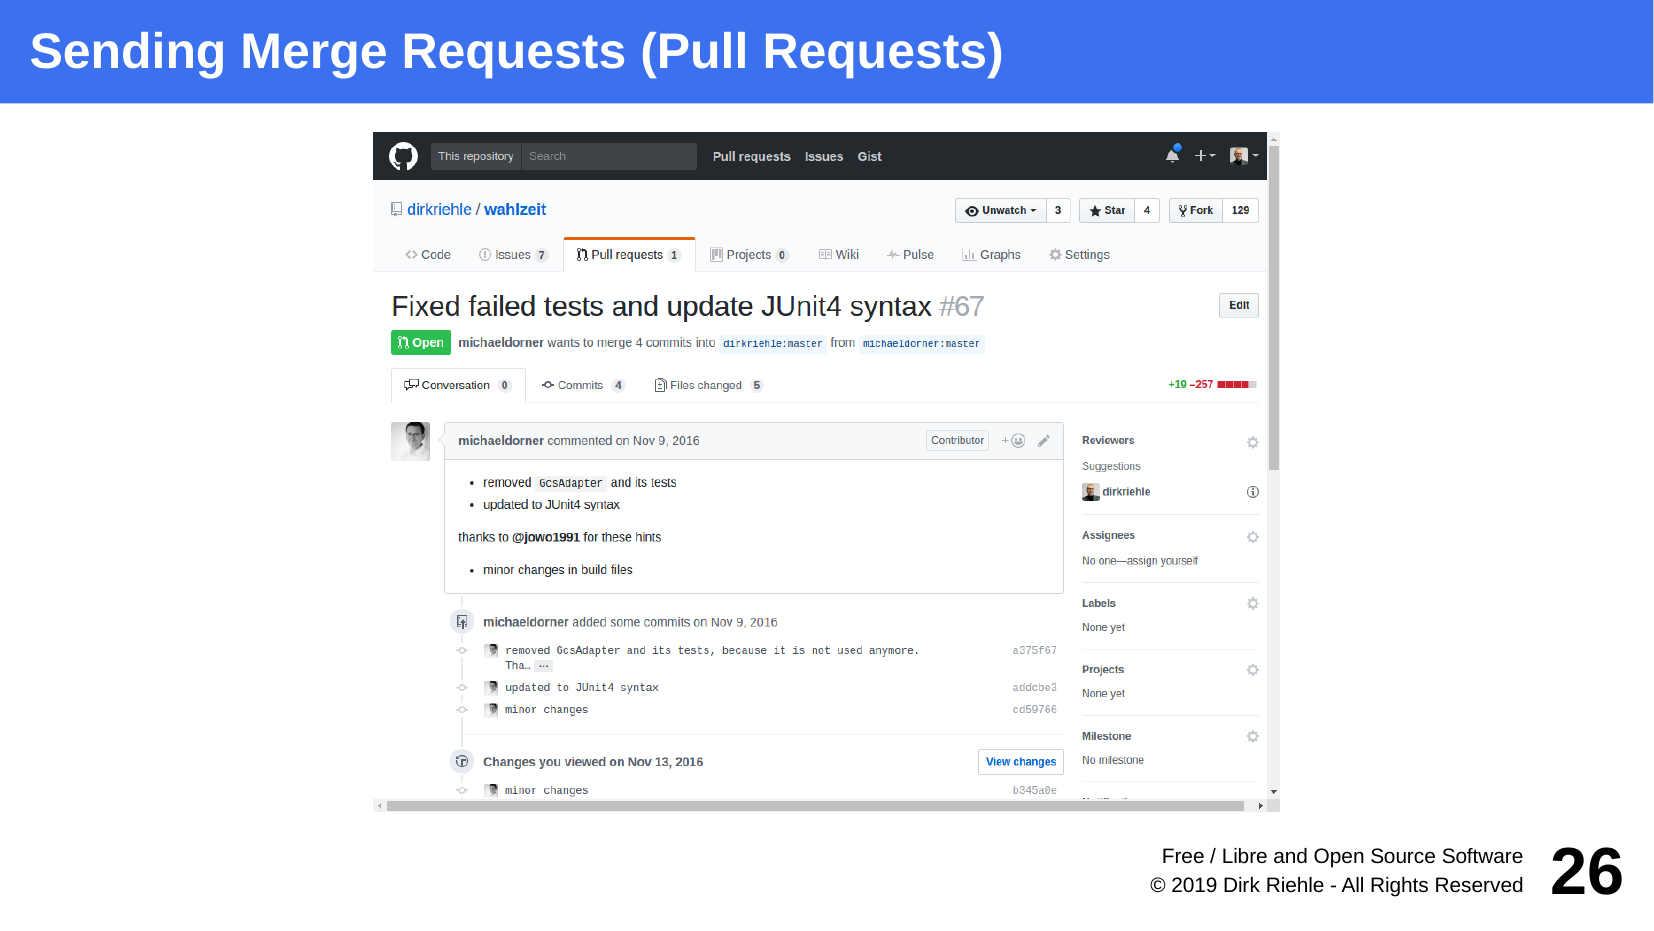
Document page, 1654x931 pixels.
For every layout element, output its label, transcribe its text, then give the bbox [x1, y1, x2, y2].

picture [373, 132, 1280, 813]
title Sending Merge Requests (Pull Requests) [0, 0, 1654, 104]
